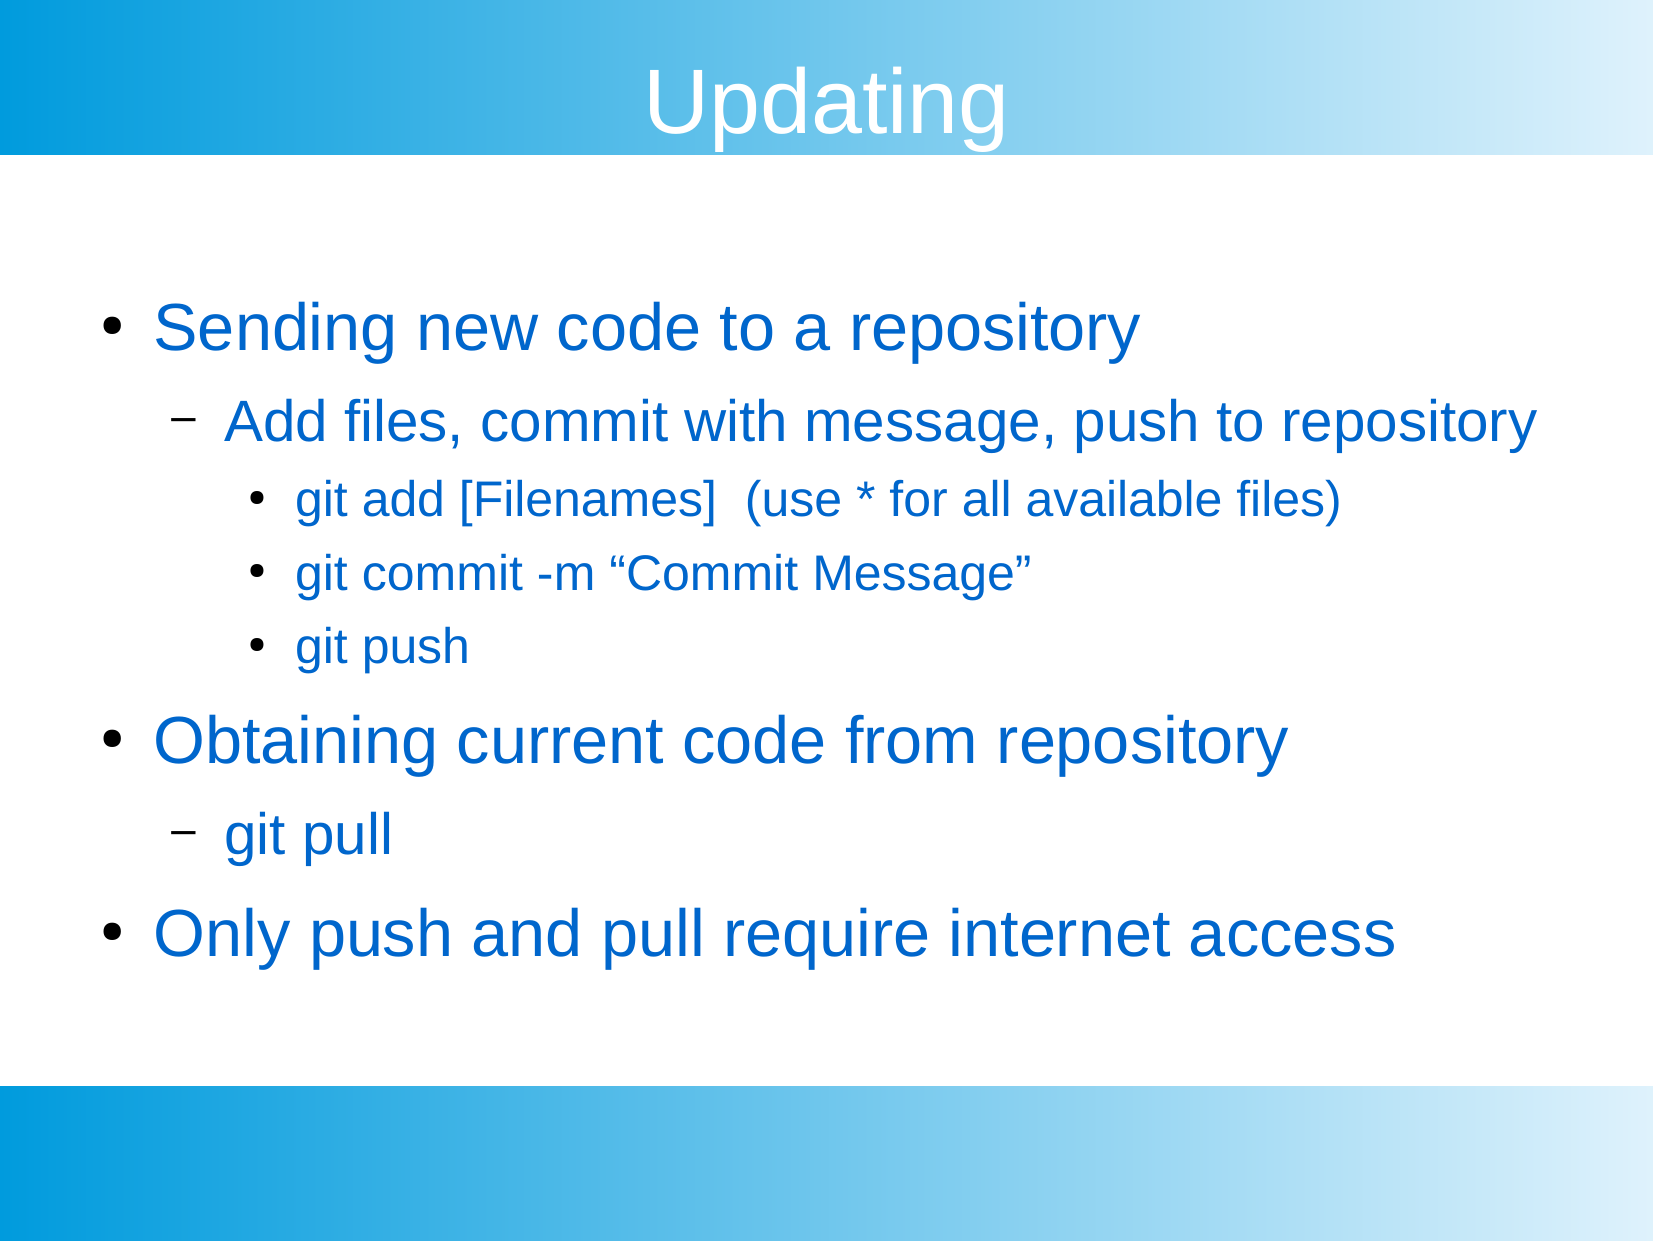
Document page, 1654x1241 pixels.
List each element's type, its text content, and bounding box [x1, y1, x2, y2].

title Updating [82, 49, 1571, 155]
list Sending new code to a repository Add files, commit with message, push to repository git add [Filenames] (use * for all available files) git commit -m “Commit Message” git push Obtaining current code from repository git pull Only push and pull require internet access [82, 290, 1571, 1010]
